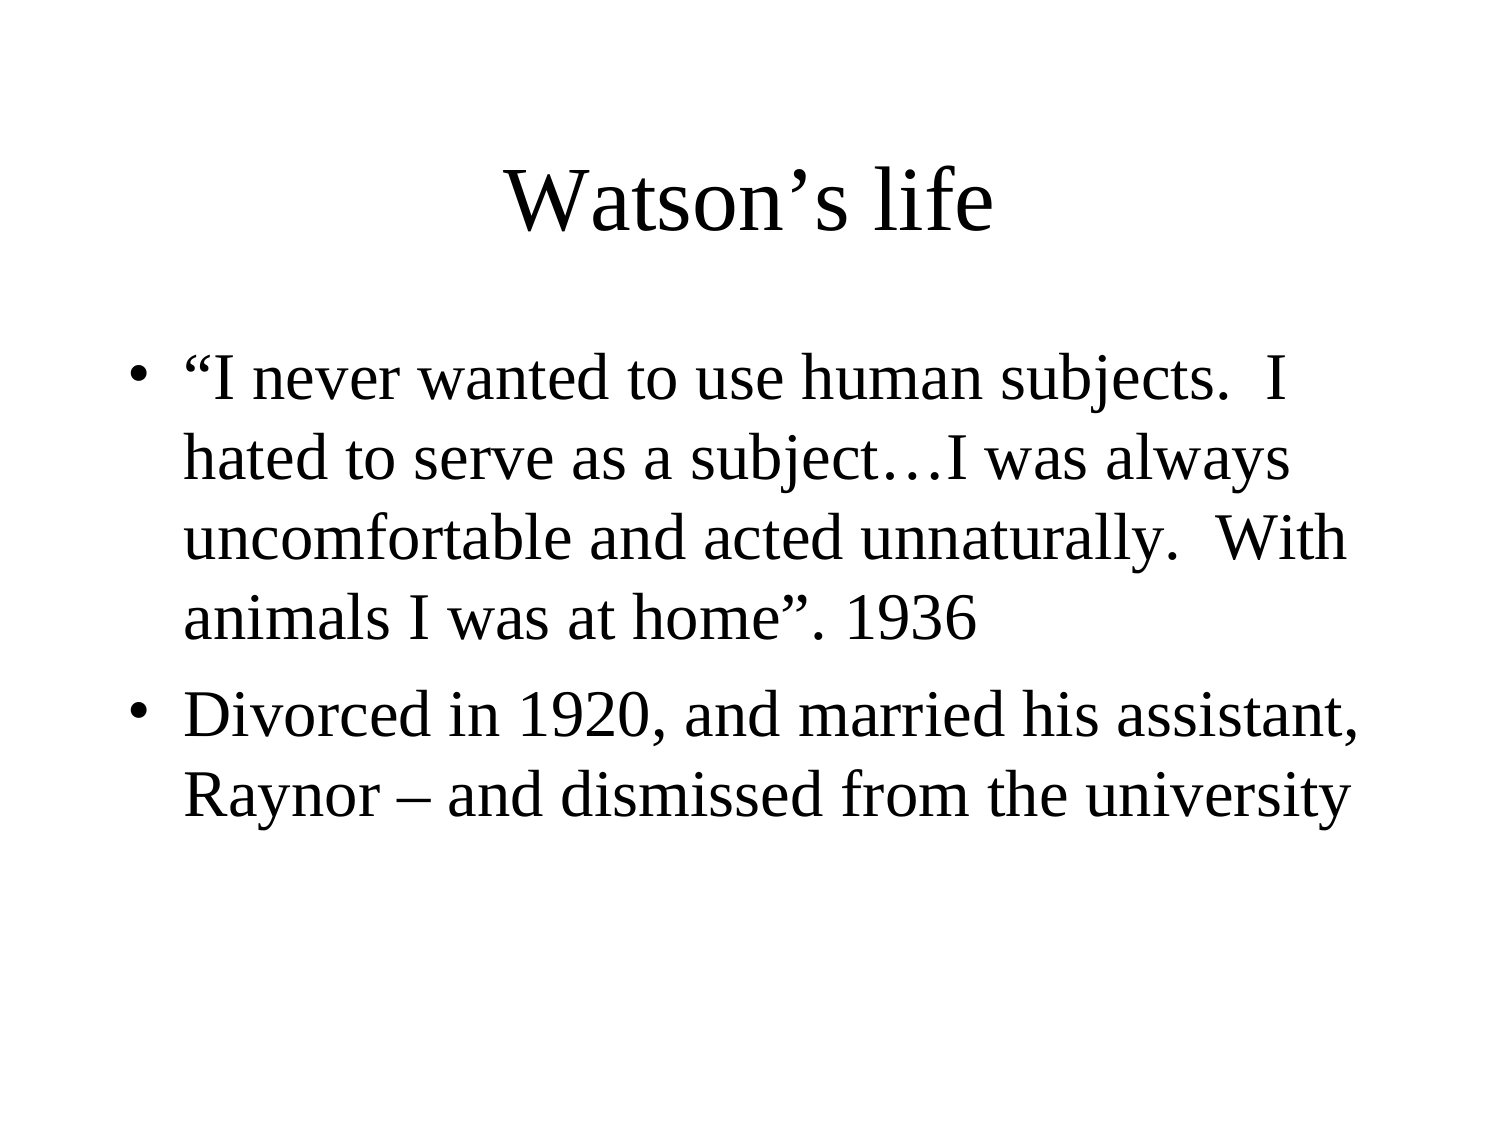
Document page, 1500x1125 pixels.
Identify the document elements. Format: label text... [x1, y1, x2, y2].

list “I never wanted to use human subjects. I hated to serve as a subject…I was always uncomfortable and acted unnaturally. With animals I was at home”. 1936 Divorced in 1920, and married his assistant, Raynor – and dismissed from the university [112, 324, 1388, 1000]
title Watson’s life [112, 99, 1388, 288]
